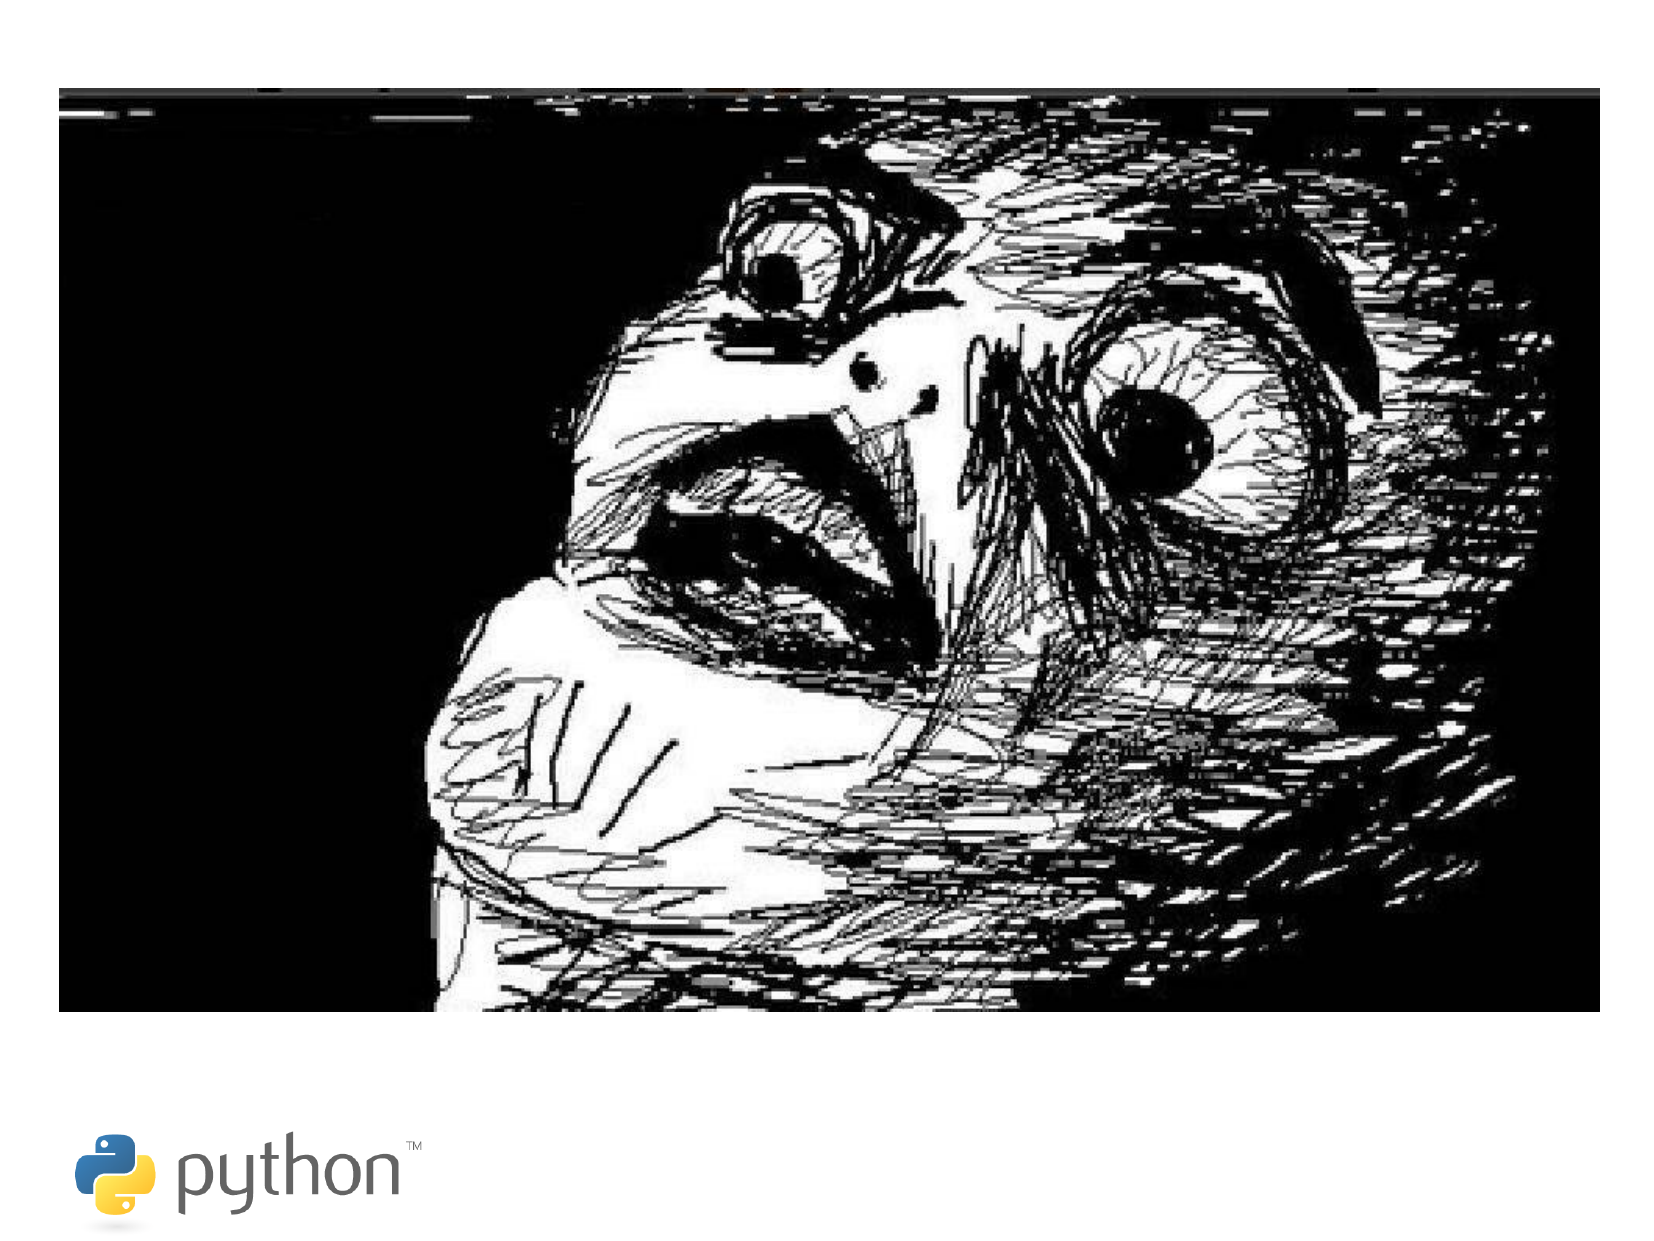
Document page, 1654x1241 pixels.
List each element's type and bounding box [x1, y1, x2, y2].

picture [17, 1110, 455, 1241]
picture [59, 88, 1600, 1012]
